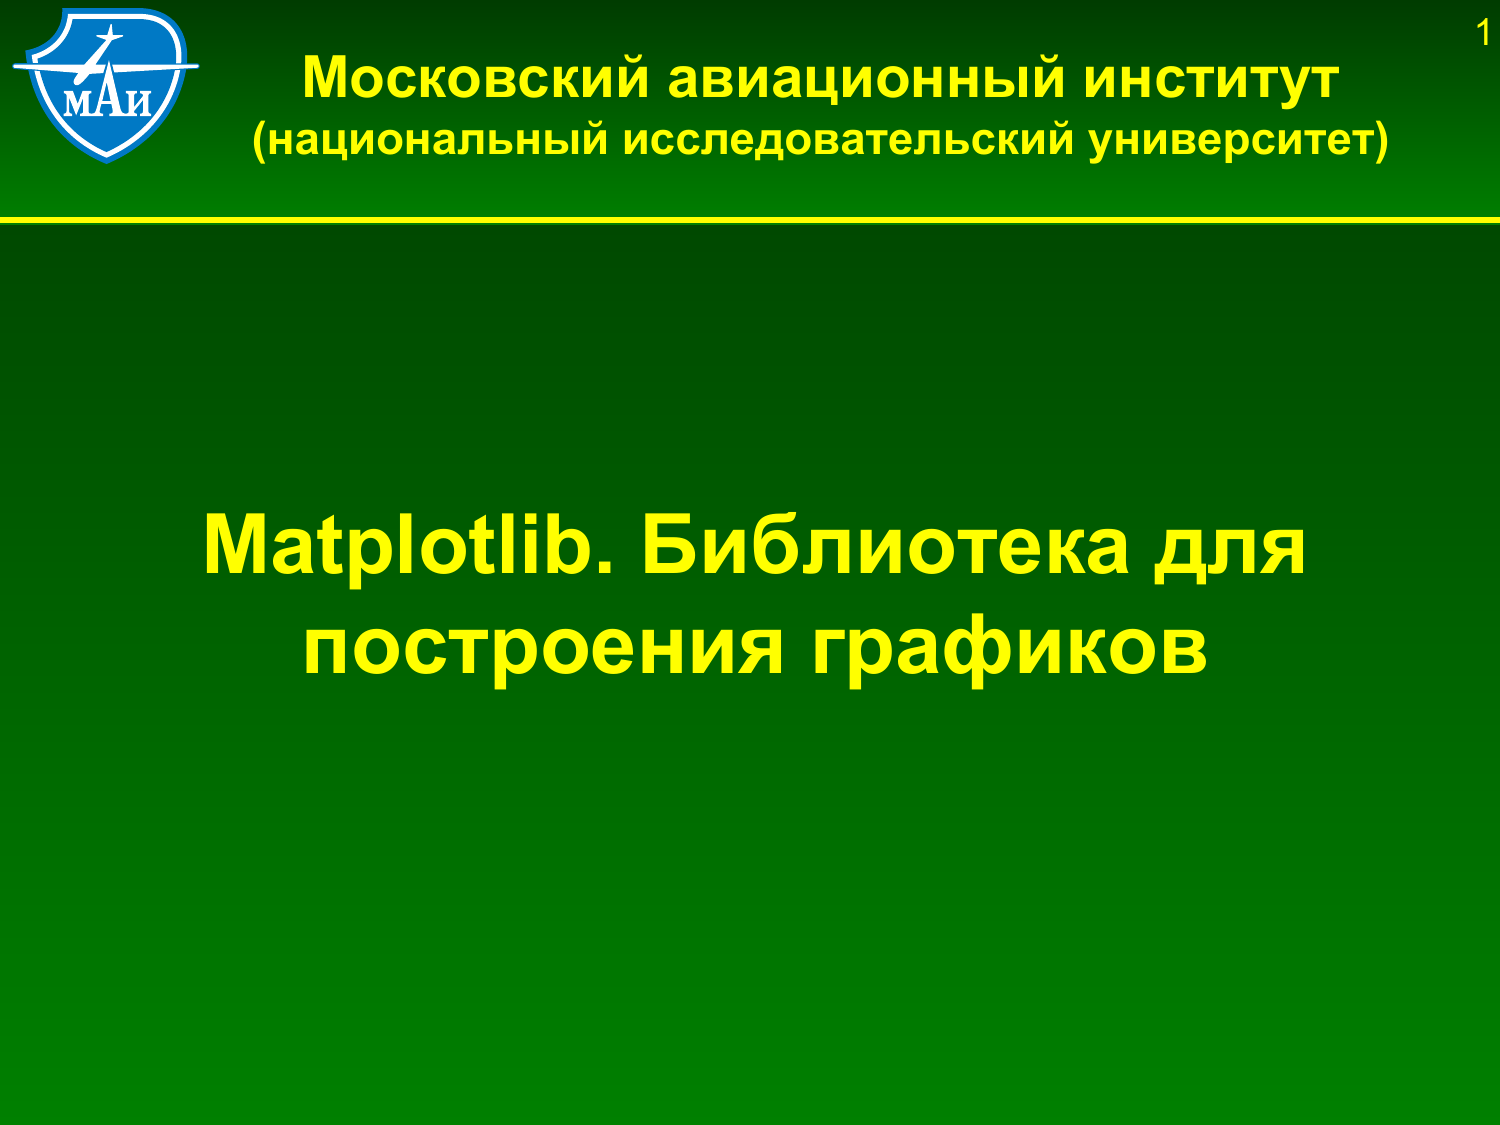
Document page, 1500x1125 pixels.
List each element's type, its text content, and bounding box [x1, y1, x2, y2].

text_box Московский авиационный институт (национальный исследовательский университет) [224, 31, 1418, 172]
picture [12, 8, 200, 165]
text_box Matplotlib. Библиотека для построения графиков [35, 531, 1477, 650]
